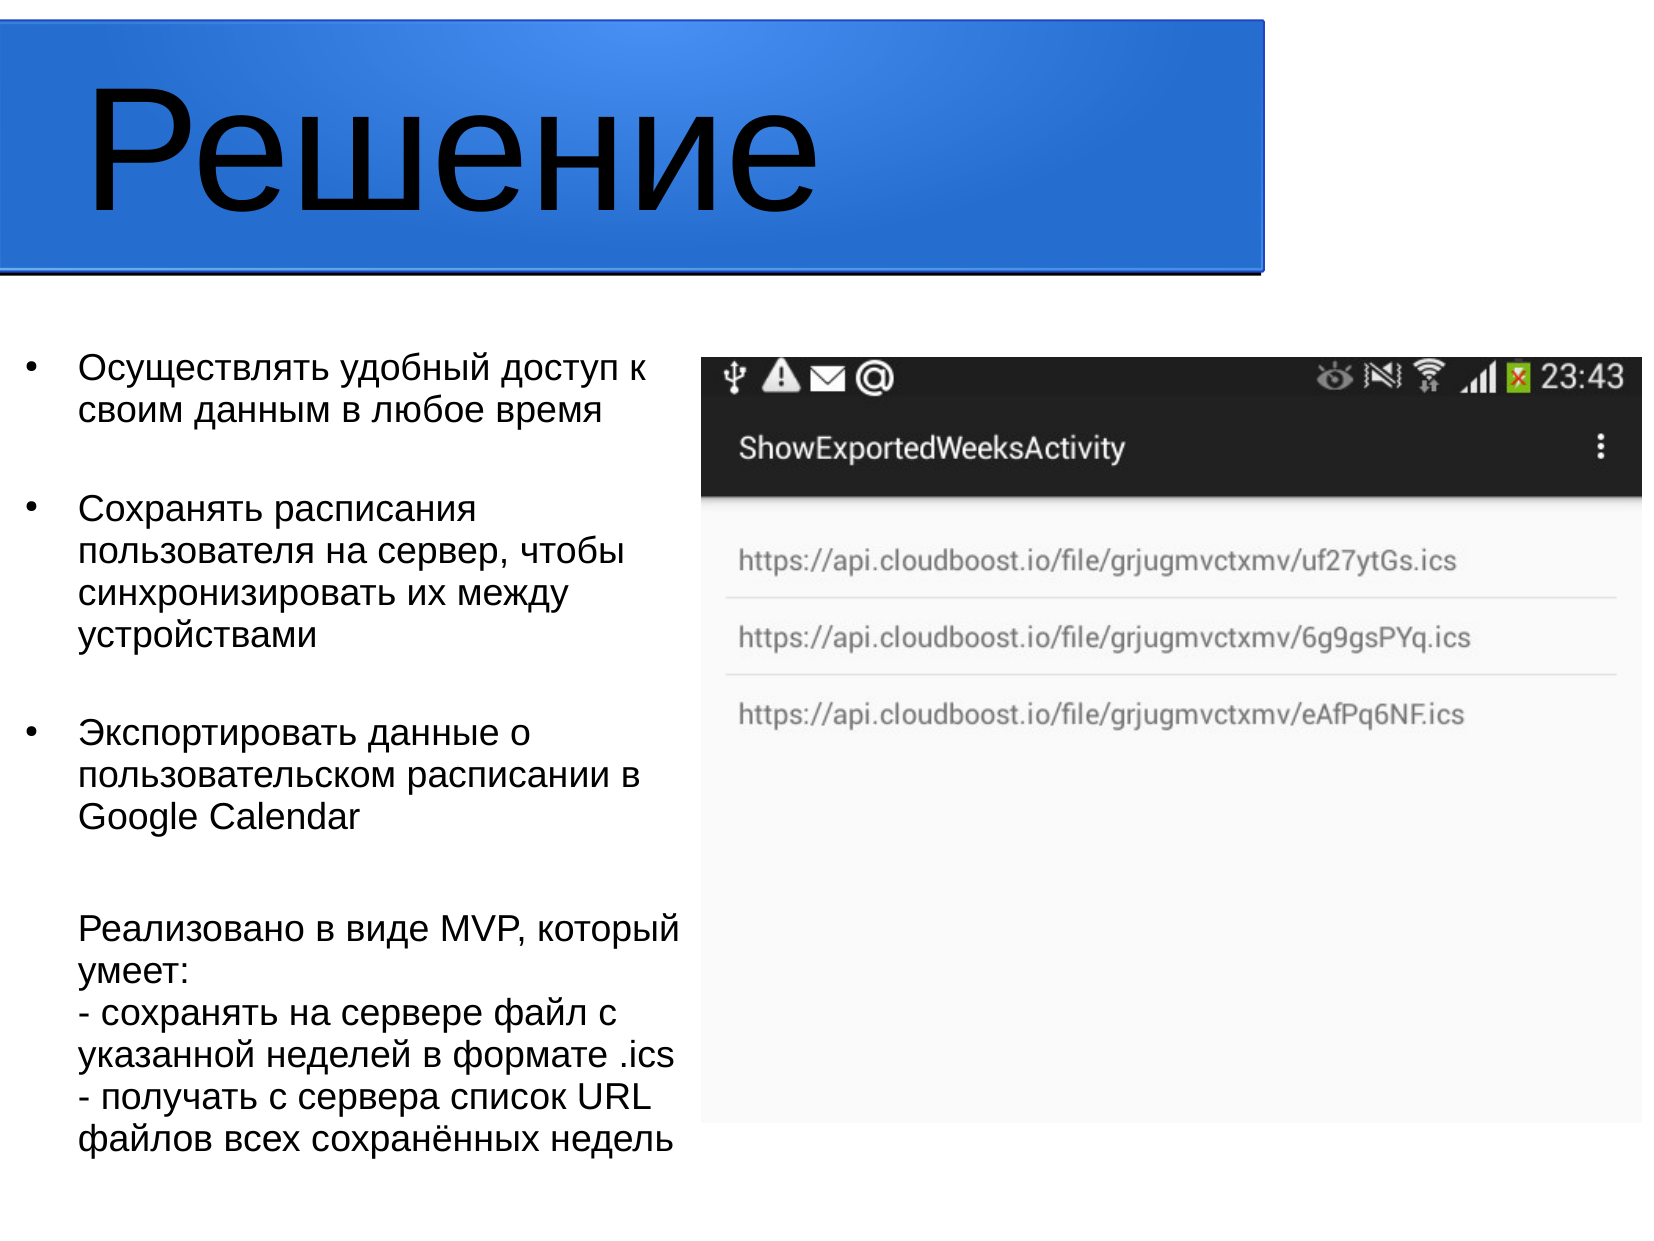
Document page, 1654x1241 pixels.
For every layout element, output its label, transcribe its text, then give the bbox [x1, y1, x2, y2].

title Решение [82, 47, 1235, 252]
list Осуществлять удобный доступ к своим данным в любое время Сохранять расписания пользователя на сервер, чтобы синхронизировать их между устройствами Экспортировать данные о пользовательском расписании в Google Calendar [7, 346, 696, 976]
text_box Реализовано в виде MVP, который умеет: - сохранять на сервере файл с указанной неделей в формате .ics - получать с сервера список URL файлов всех сохранённых недель [63, 900, 721, 1201]
picture [701, 357, 1642, 1123]
